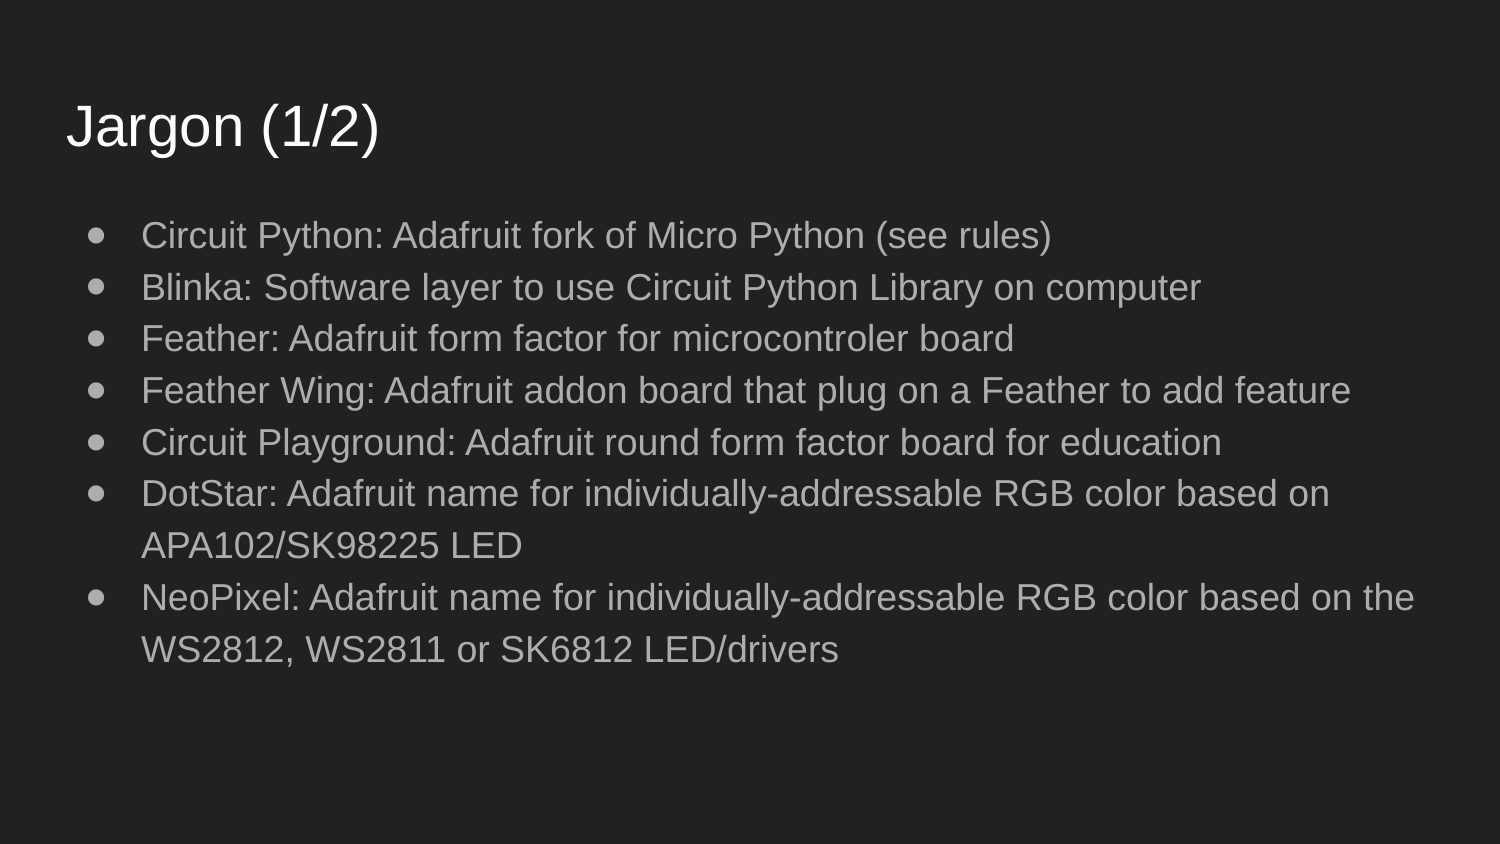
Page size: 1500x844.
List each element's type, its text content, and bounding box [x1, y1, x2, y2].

title Jargon (1/2) [51, 72, 1449, 167]
list Circuit Python: Adafruit fork of Micro Python (see rules) Blinka: Software layer to use Circuit Python Library on computer Feather: Adafruit form factor for microcontroler board Feather Wing: Adafruit addon board that plug on a Feather to add feature Circuit Playground: Adafruit round form factor board for education DotStar: Adafruit name for individually-addressable RGB color based on APA102/SK98225 LED NeoPixel: Adafruit name for individually-addressable RGB color based on the WS2812, WS2811 or SK6812 LED/drivers [51, 189, 1449, 750]
